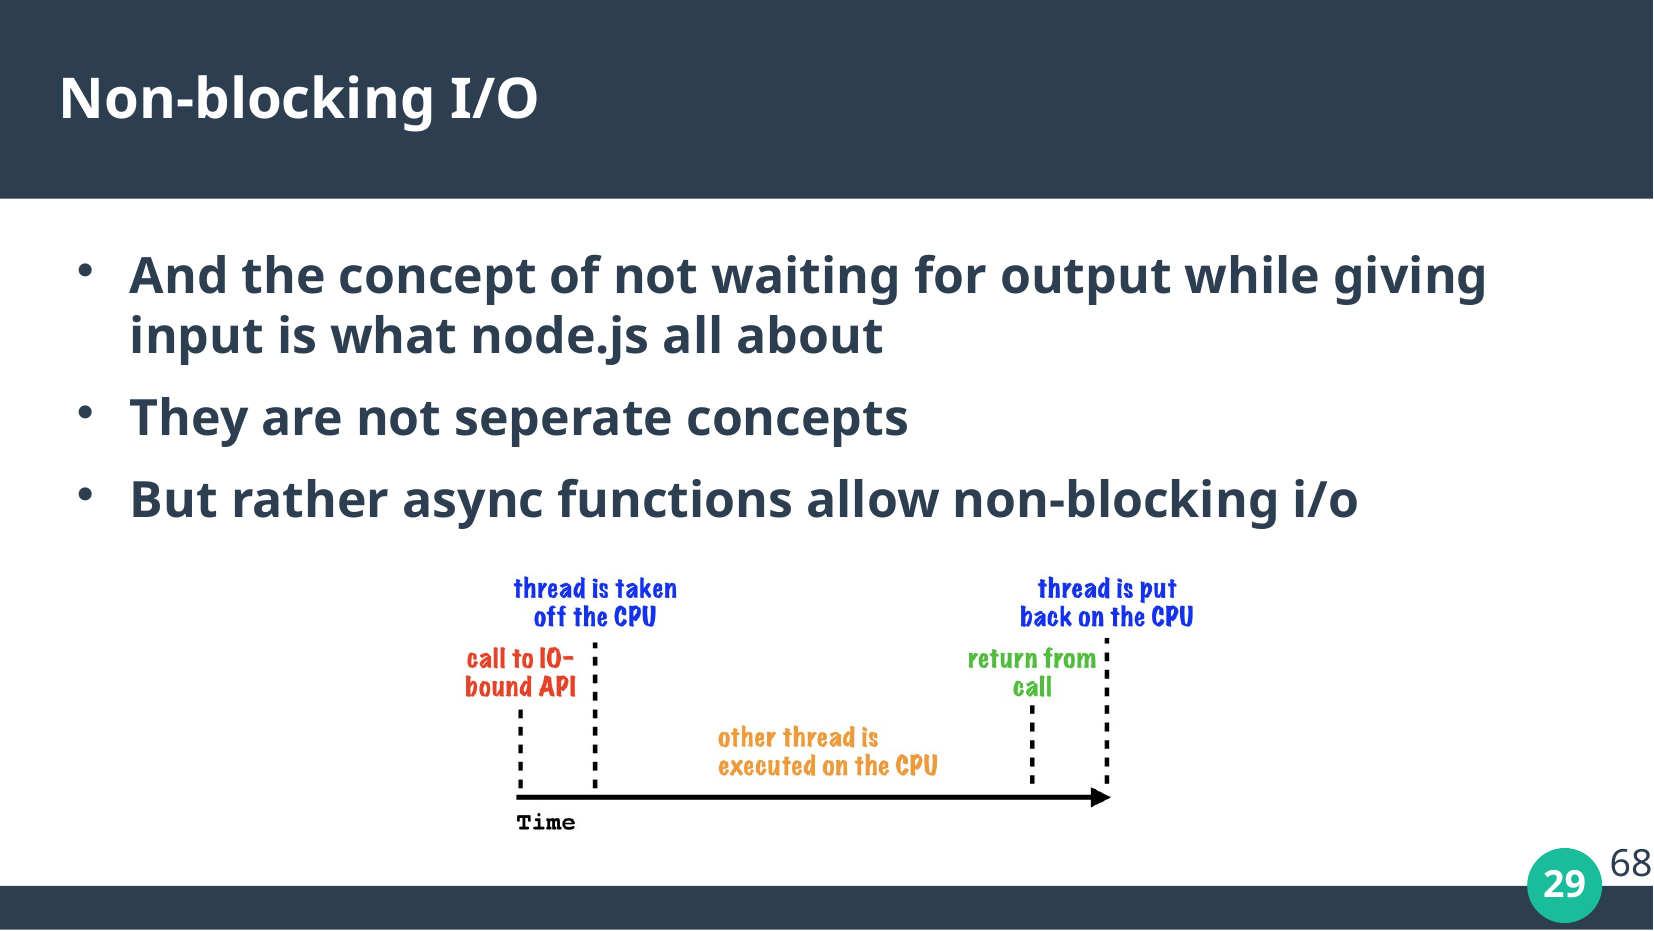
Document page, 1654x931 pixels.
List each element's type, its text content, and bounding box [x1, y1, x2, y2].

text_box 68 [1588, 830, 1654, 899]
picture [455, 562, 1198, 840]
title Non-blocking I/O [59, 37, 1594, 155]
list And the concept of not waiting for output while giving input is what node.js all about They are not seperate concepts But rather async functions allow non-blocking i/o [59, 243, 1594, 864]
